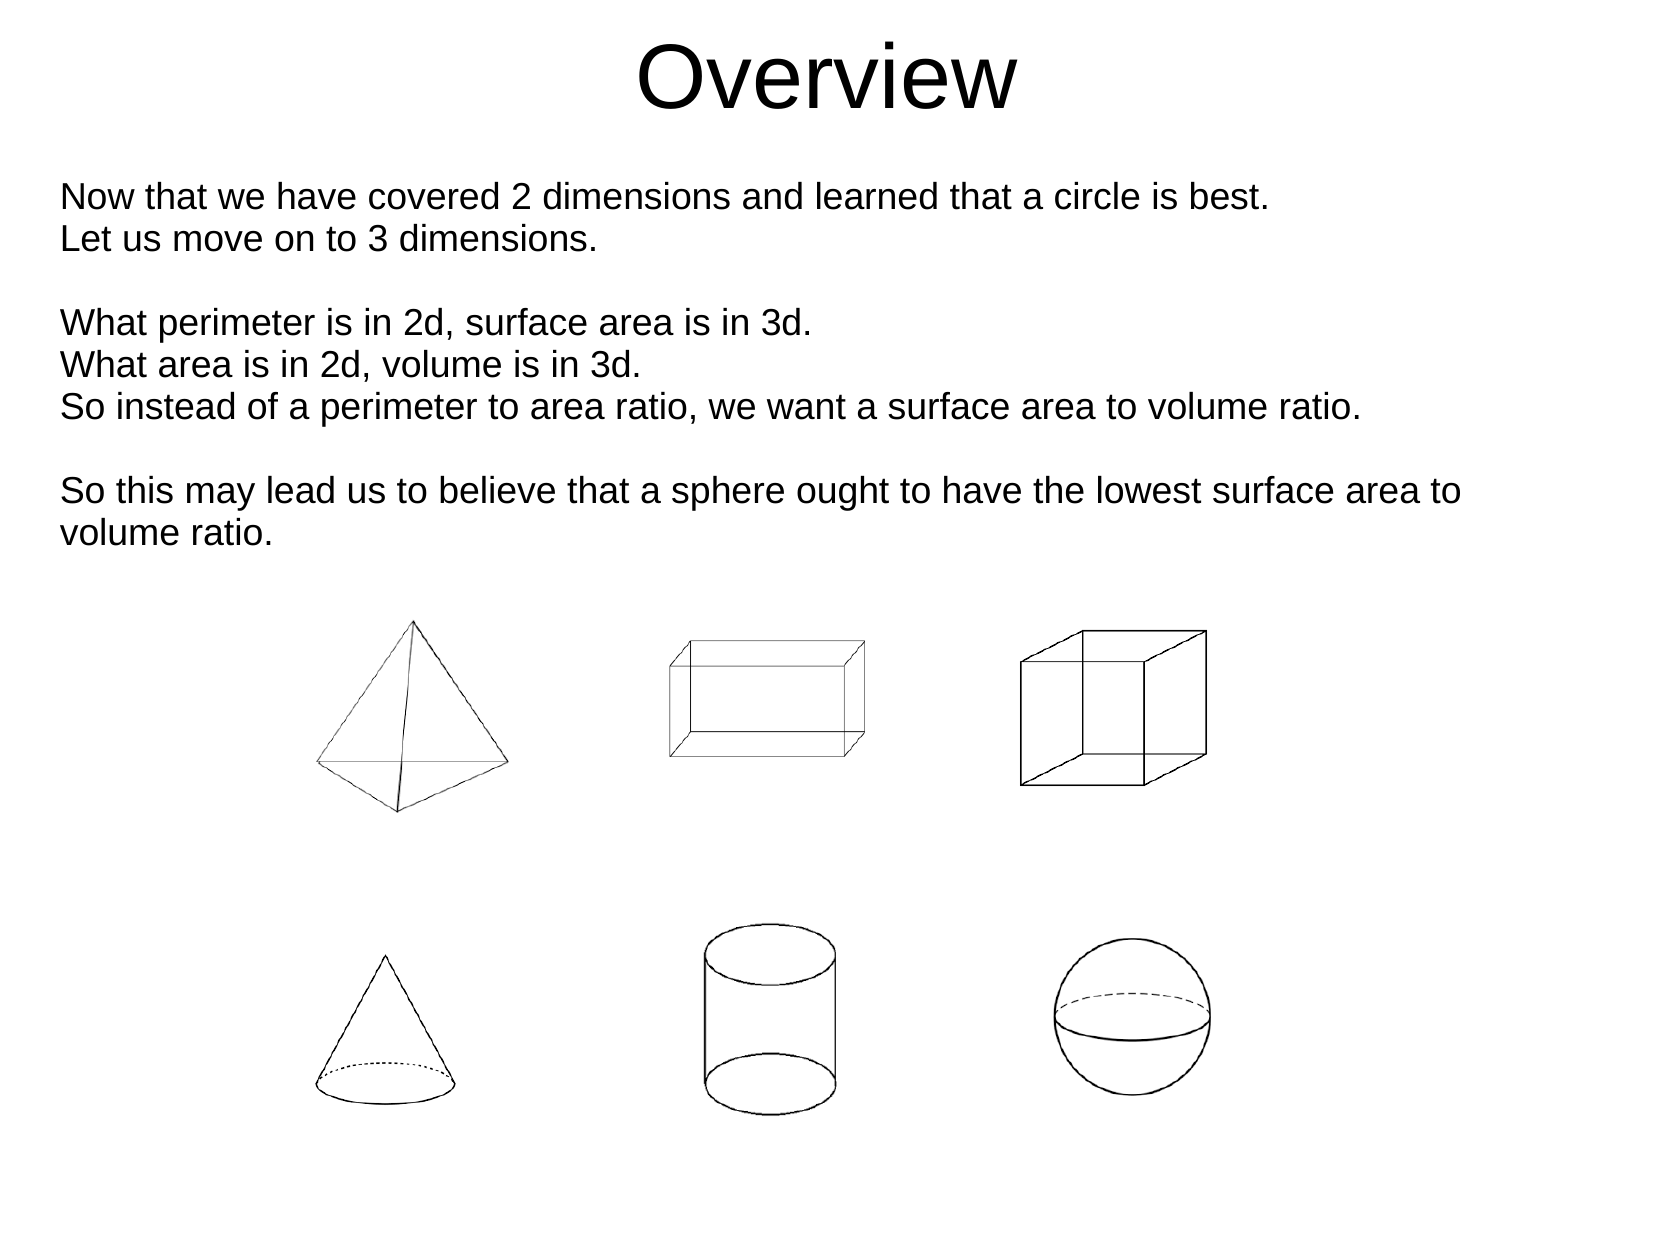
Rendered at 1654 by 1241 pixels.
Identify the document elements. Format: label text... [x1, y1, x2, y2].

title Overview [82, 25, 1571, 129]
text_box Now that we have covered 2 dimensions and learned that a circle is best. Let us move on to 3 dimensions. What perimeter is in 2d, surface area is in 3d. What area is in 2d, volume is in 3d. So instead of a perimeter to area ratio, we want a surface area to volume ratio. So this may lead us to believe that a sphere ought to have the lowest surface area to volume ratio. [45, 168, 1606, 688]
picture [315, 619, 509, 813]
picture [1010, 615, 1216, 800]
picture [663, 634, 871, 763]
picture [681, 913, 856, 1130]
picture [1035, 919, 1229, 1114]
picture [300, 919, 470, 1141]
